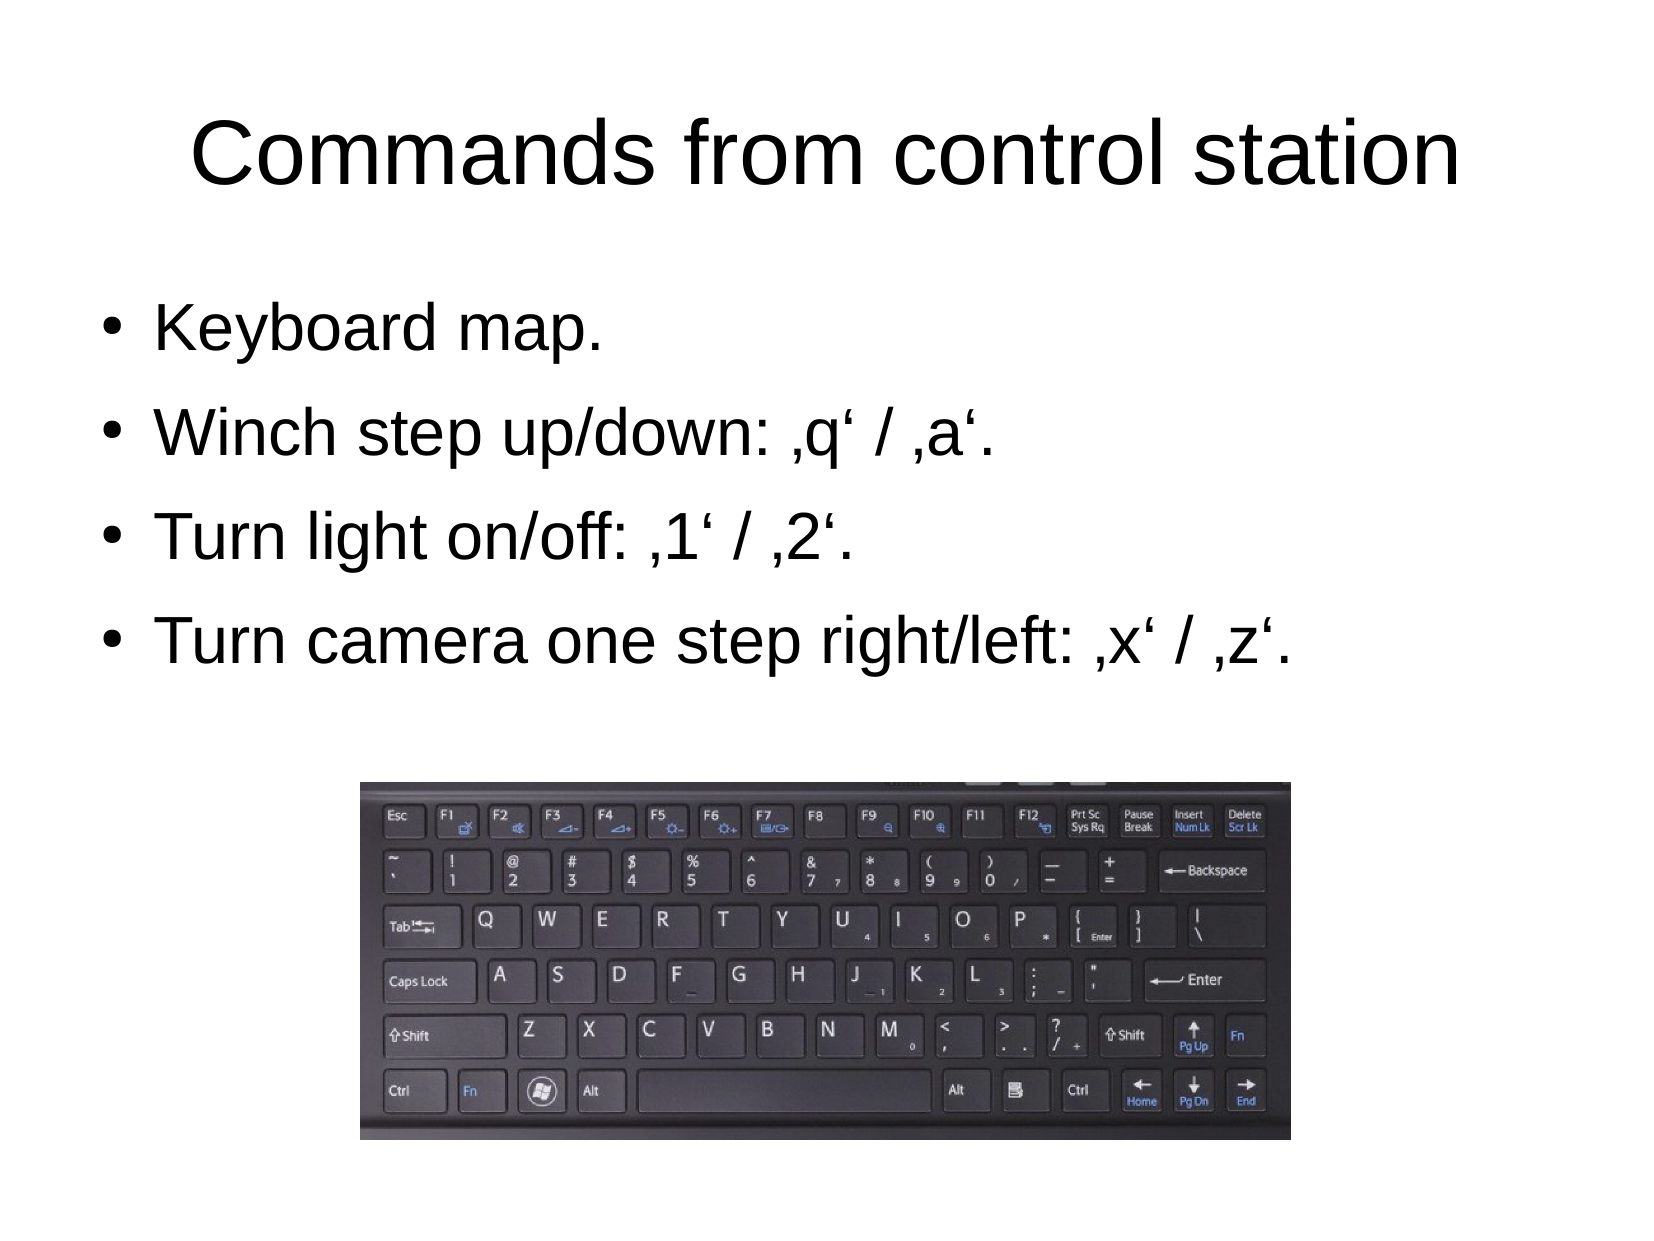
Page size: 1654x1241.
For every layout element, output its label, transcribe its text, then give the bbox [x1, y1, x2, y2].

picture [360, 782, 1291, 1141]
title Commands from control station [82, 49, 1571, 257]
list Keyboard map. Winch step up/down: ‚q‘ / ‚a‘. Turn light on/off: ‚1‘ / ‚2‘. Turn camera one step right/left: ‚x‘ / ‚z‘. [82, 290, 1516, 736]
